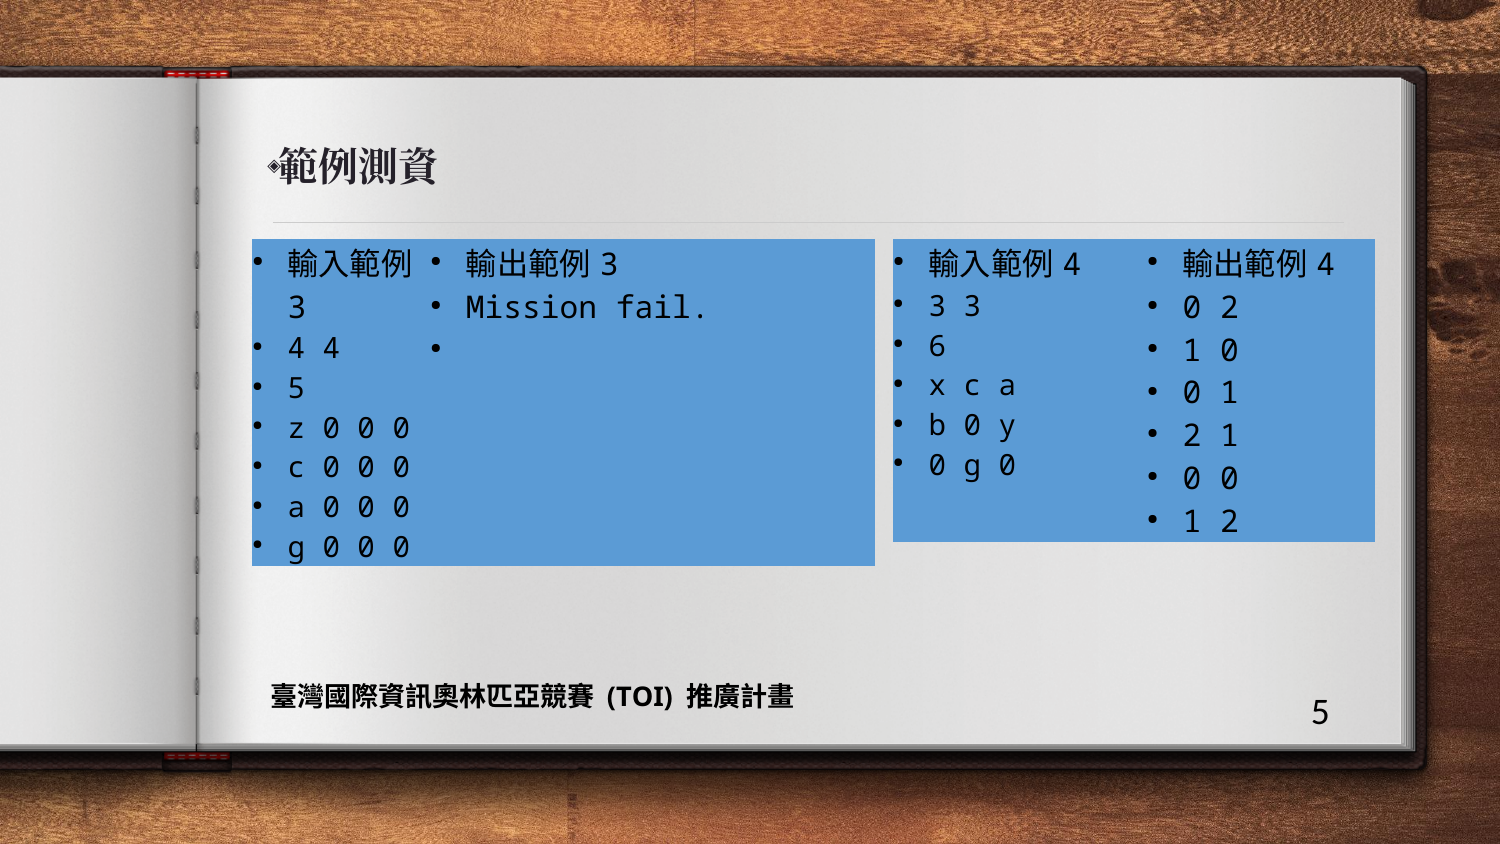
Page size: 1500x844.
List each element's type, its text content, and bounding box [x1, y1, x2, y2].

table_header 輸入範例3 4 4 5 z 0 0 0 c 0 0 0 a 0 0 0 g 0 0 0 [252, 239, 430, 566]
table_header 輸出範例4 0 2 1 0 0 1 2 1 0 0 1 2 [1147, 239, 1375, 542]
text_box [1295, 672, 1386, 737]
table_header 輸入範例4 3 3 6 x c a b 0 y 0 g 0 [893, 239, 1147, 542]
table_header 輸出範例3 Mission fail. [430, 239, 875, 566]
list 範例測資 [252, 126, 1194, 205]
